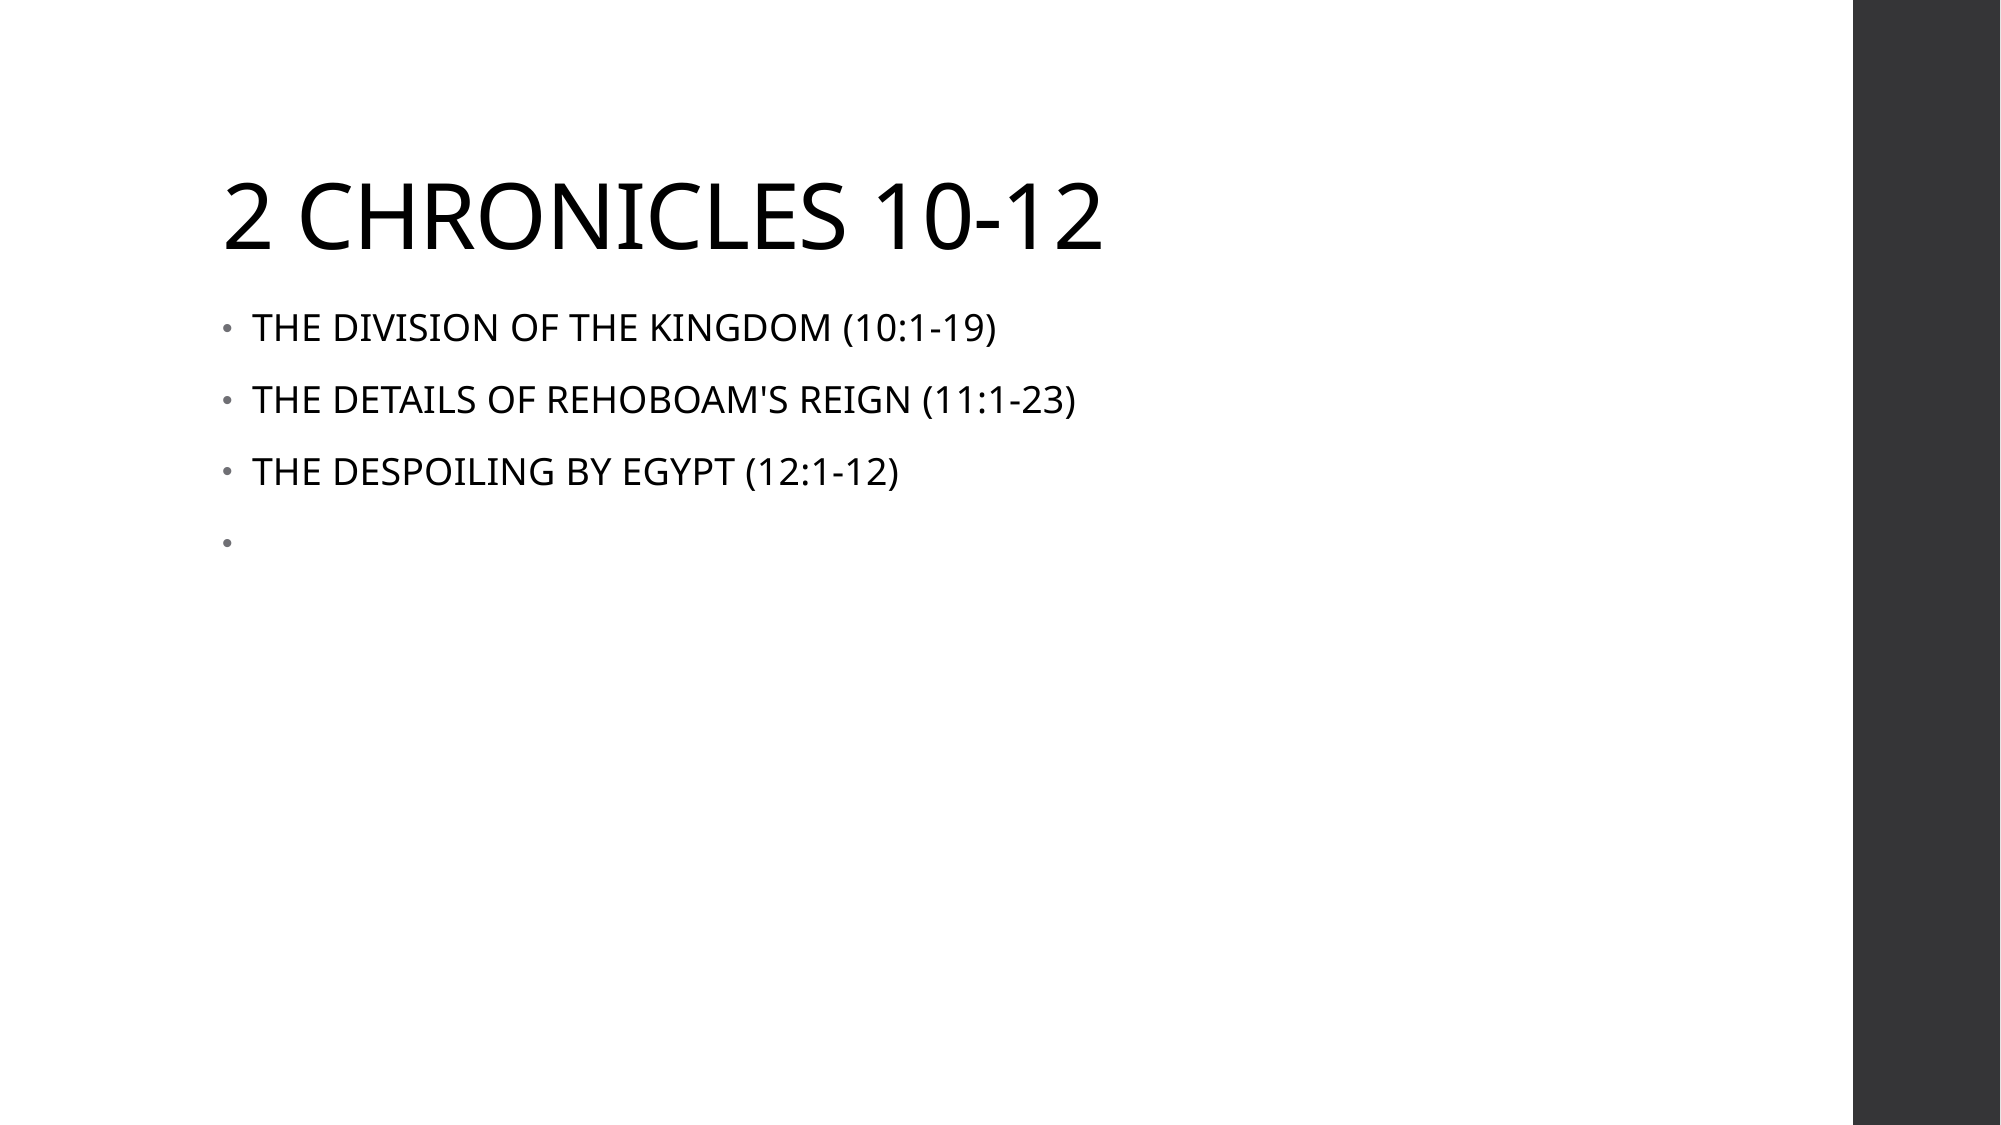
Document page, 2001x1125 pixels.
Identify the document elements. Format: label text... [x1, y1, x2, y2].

list THE DIVISION OF THE KINGDOM (10:1-19) THE DETAILS OF REHOBOAM'S REIGN (11:1-23) THE DESPOILING BY EGYPT (12:1-12) [206, 299, 1617, 1014]
title 2 CHRONICLES 10-12 [206, 60, 1797, 278]
